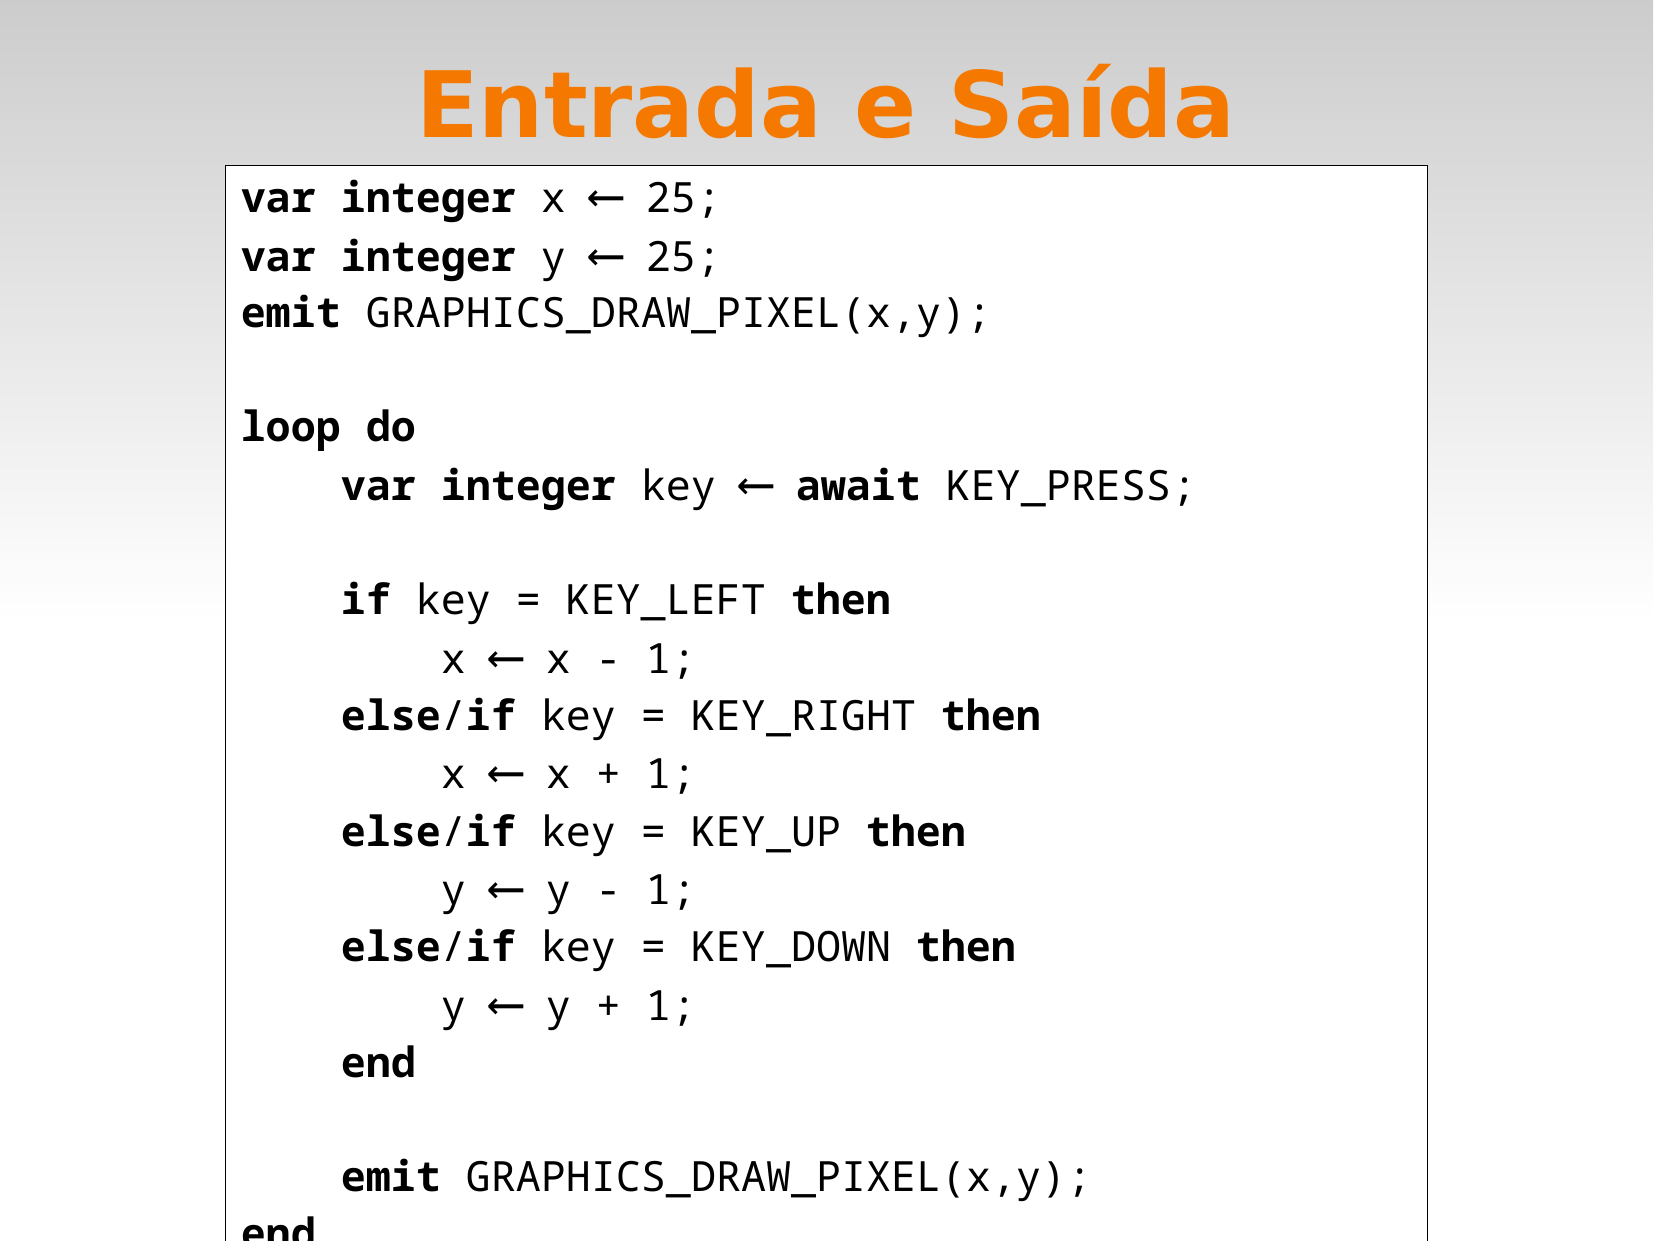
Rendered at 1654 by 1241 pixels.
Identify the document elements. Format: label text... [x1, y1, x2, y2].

text_box var integer x ⟵ 25; var integer y ⟵ 25; emit GRAPHICS_DRAW_PIXEL(x,y); loop do var integer key ⟵ await KEY_PRESS; if key = KEY_LEFT then x ⟵ x - 1; else/if key = KEY_RIGHT then x ⟵ x + 1; else/if key = KEY_UP then y ⟵ y - 1; else/if key = KEY_DOWN then y ⟵ y + 1; end emit GRAPHICS_DRAW_PIXEL(x,y); end [225, 209, 1428, 1218]
title Entrada e Saída [82, 2, 1571, 210]
